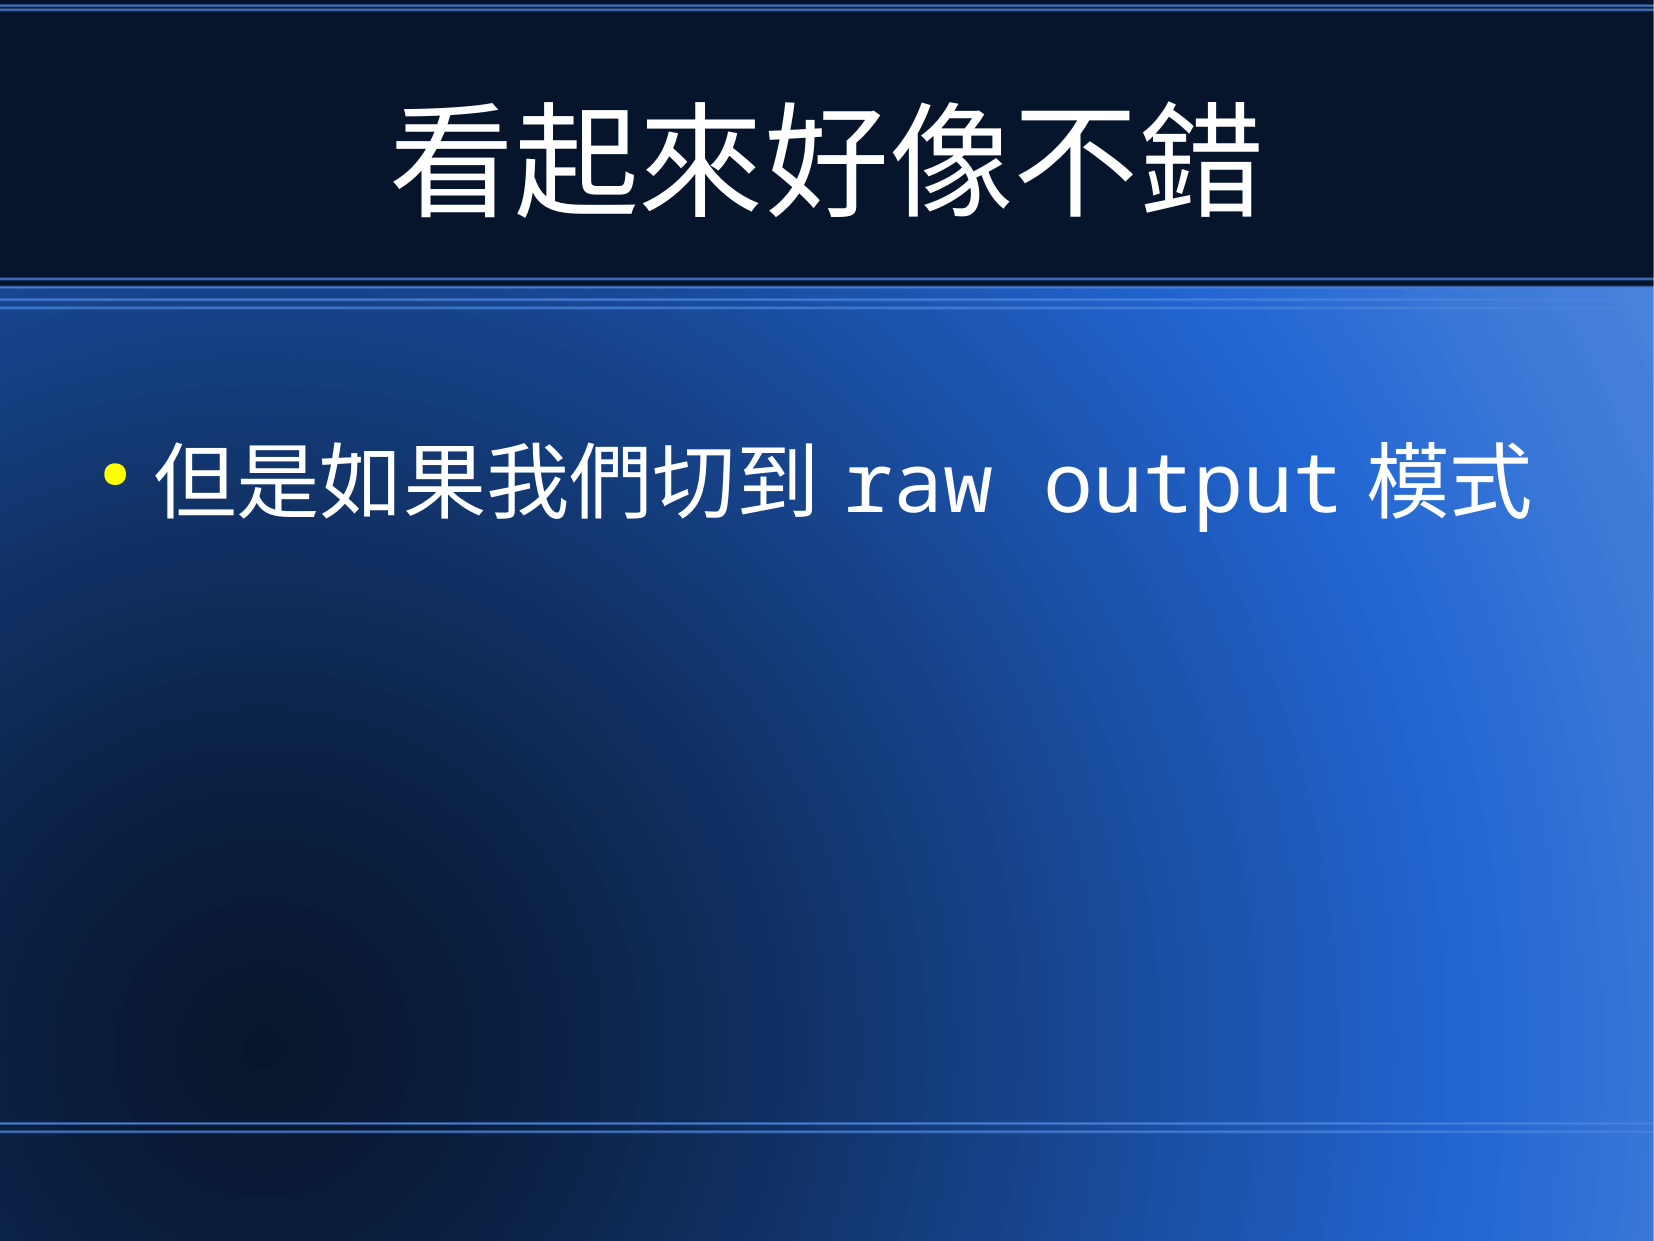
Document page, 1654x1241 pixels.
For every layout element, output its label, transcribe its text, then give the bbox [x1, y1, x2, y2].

list 但是如果我們切到raw output模式 [82, 355, 1571, 1241]
title 看起來好像不錯 [82, 49, 1571, 257]
picture [0, 0, 1654, 1241]
